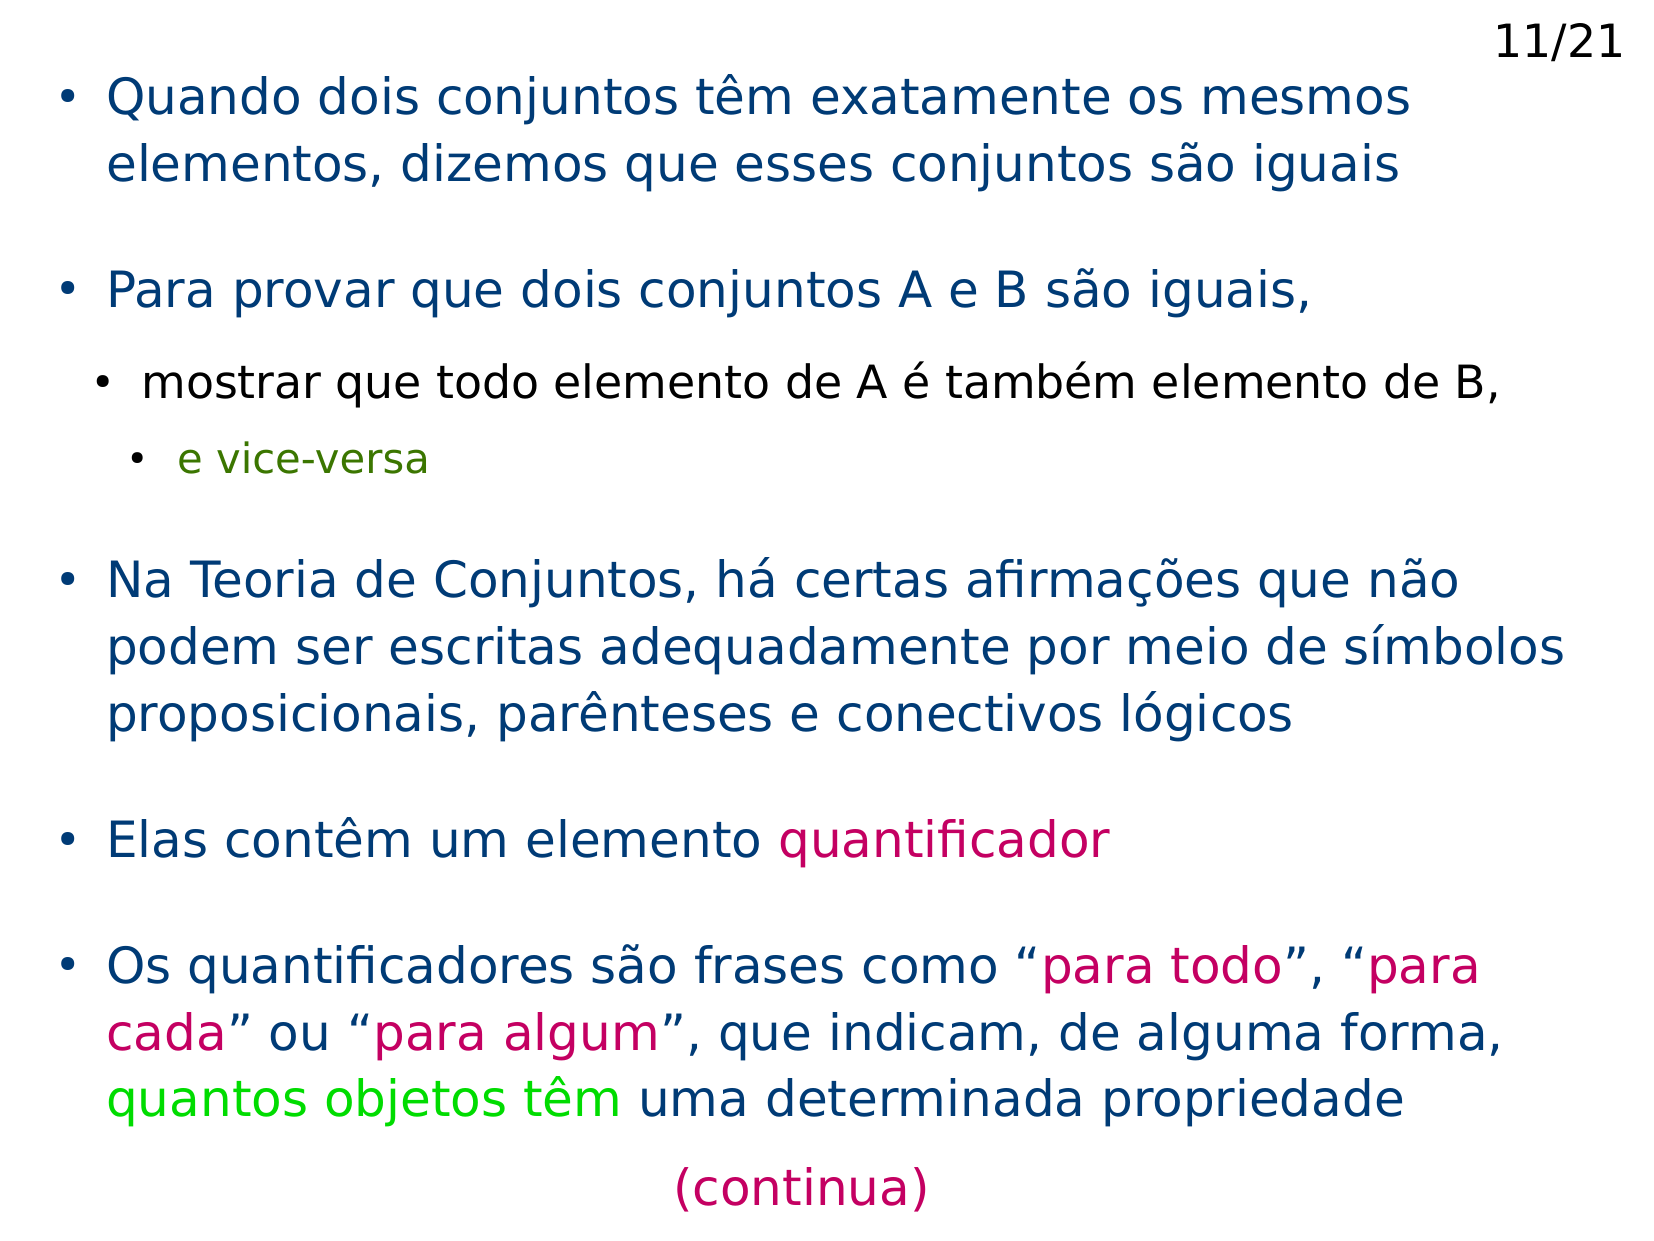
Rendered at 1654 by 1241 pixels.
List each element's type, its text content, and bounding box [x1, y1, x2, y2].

text_box (continua) [658, 1151, 945, 1225]
list Quando dois conjuntos têm exatamente os mesmos elementos, dizemos que esses conjuntos são iguais Para provar que dois conjuntos A e B são iguais, mostrar que todo elemento de A é também elemento de B, e vice-versa Na Teoria de Conjuntos, há certas afirmações que não podem ser escritas adequadamente por meio de símbolos proposicionais, parênteses e conectivos lógicos Elas contêm um elemento quantificador Os quantificadores são frases como “para todo”, “para cada” ou “para algum”, que indicam, de alguma forma, quantos objetos têm uma determinada propriedade [59, 59, 1625, 1211]
